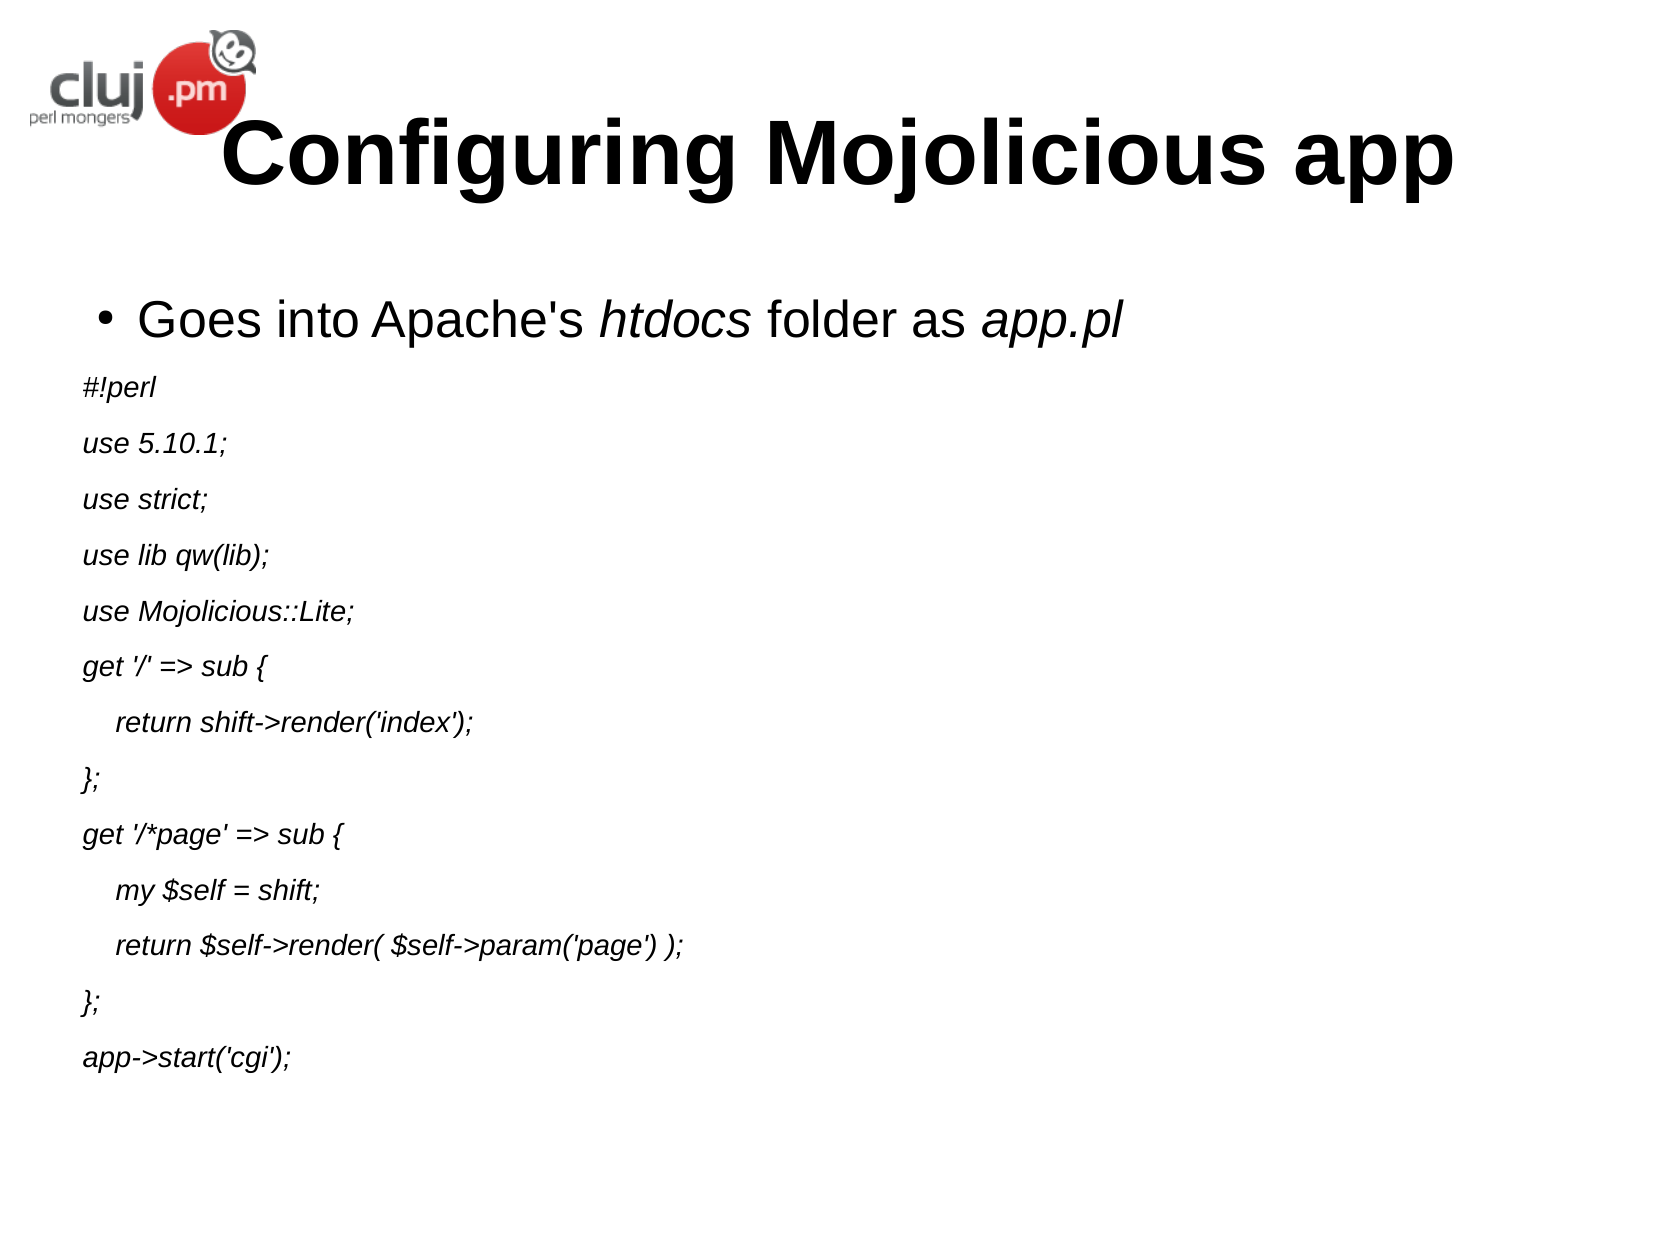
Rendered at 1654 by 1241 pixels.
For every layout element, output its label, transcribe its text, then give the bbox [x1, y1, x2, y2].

title Configuring Mojolicious app [82, 49, 1571, 257]
list Goes into Apache's htdocs folder as app.pl #!perl use 5.10.1; use strict; use lib qw(lib); use Mojolicious::Lite; get '/' => sub { return shift->render('index'); }; get '/*page' => sub { my $self = shift; return $self->render( $self->param('page') ); }; app->start('cgi'); [82, 290, 1538, 1081]
picture [30, 30, 256, 135]
